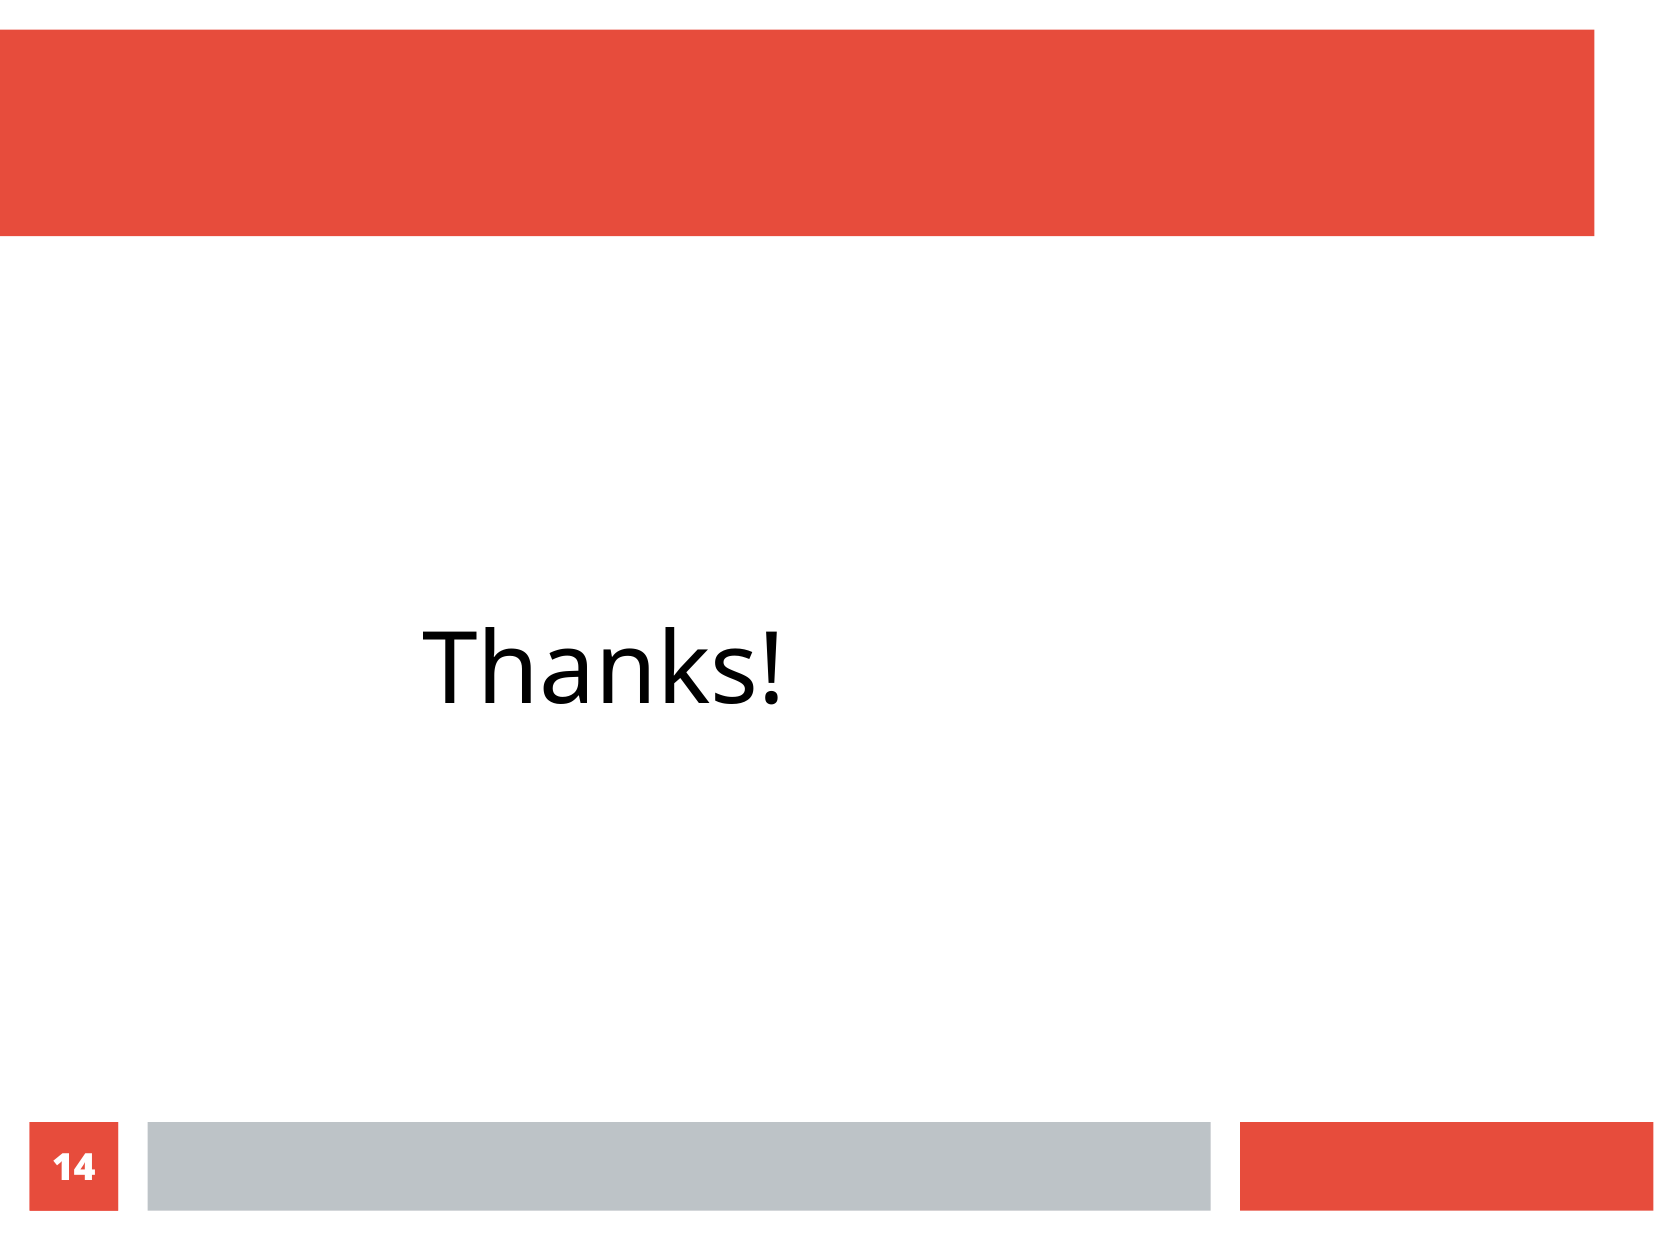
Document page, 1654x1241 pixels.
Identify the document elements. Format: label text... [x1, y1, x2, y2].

text_box Thanks! [407, 588, 1452, 720]
